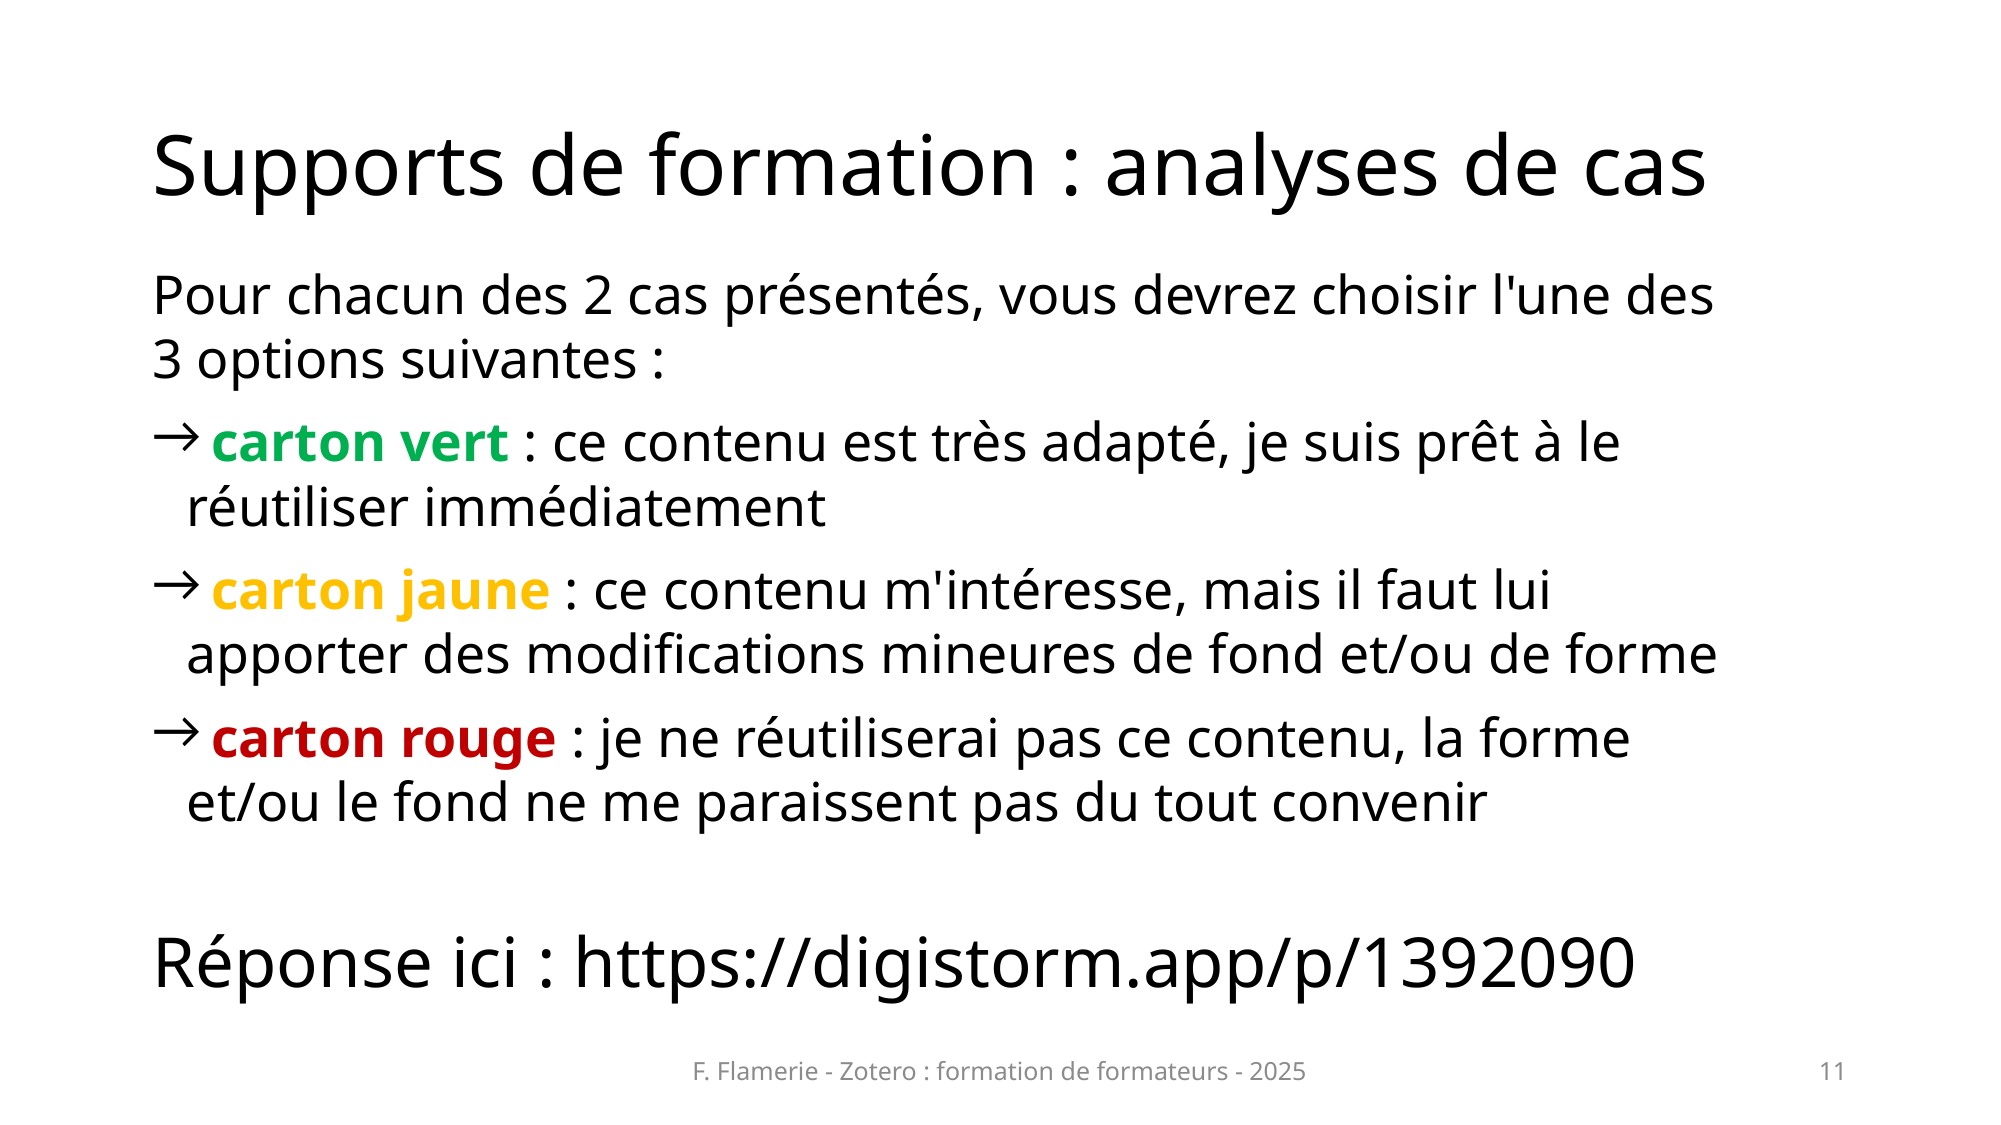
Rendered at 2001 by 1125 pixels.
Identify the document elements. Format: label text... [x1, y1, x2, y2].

title Supports de formation : analyses de cas [137, 59, 1863, 278]
list Pour chacun des 2 cas présentés, vous devrez choisir l'une des 3 options suivantes : carton vert : ce contenu est très adapté, je suis prêt à le réutiliser immédiatement carton jaune : ce contenu m'intéresse, mais il faut lui apporter des modifications mineures de fond et/ou de forme carton rouge : je ne réutiliserai pas ce contenu, la forme et/ou le fond ne me paraissent pas du tout convenir Réponse ici : https://digistorm.app/p/1392090 [137, 253, 1746, 1063]
